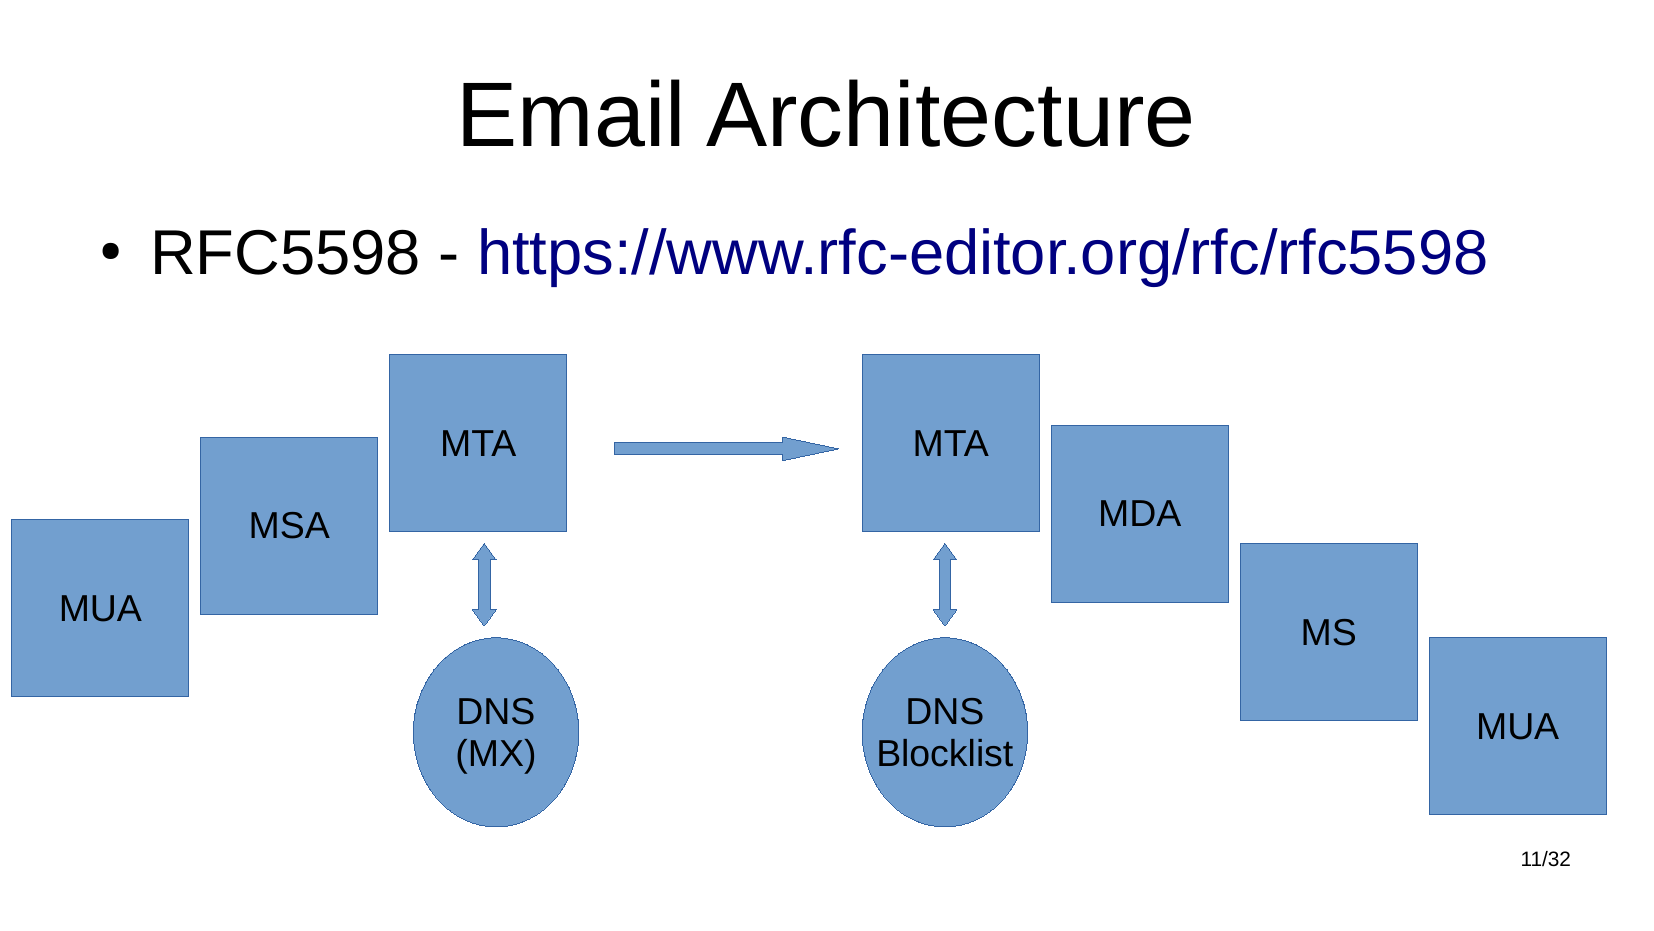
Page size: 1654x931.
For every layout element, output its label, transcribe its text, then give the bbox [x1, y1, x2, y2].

text_box MSA [200, 437, 378, 615]
text_box MTA [389, 354, 567, 532]
title Email Architecture [82, 37, 1571, 193]
text_box MUA [1429, 637, 1607, 815]
text_box [933, 543, 957, 626]
list RFC5598 - https://www.rfc-editor.org/rfc/rfc5598 [82, 217, 1571, 355]
text_box DNS Blocklist [862, 637, 1028, 827]
text_box MUA [11, 519, 189, 697]
text_box MS [1240, 543, 1418, 721]
text_box MTA [862, 354, 1040, 532]
text_box DNS (MX) [413, 637, 579, 827]
text_box [614, 437, 839, 461]
text_box [472, 543, 497, 626]
text_box MDA [1051, 425, 1229, 603]
